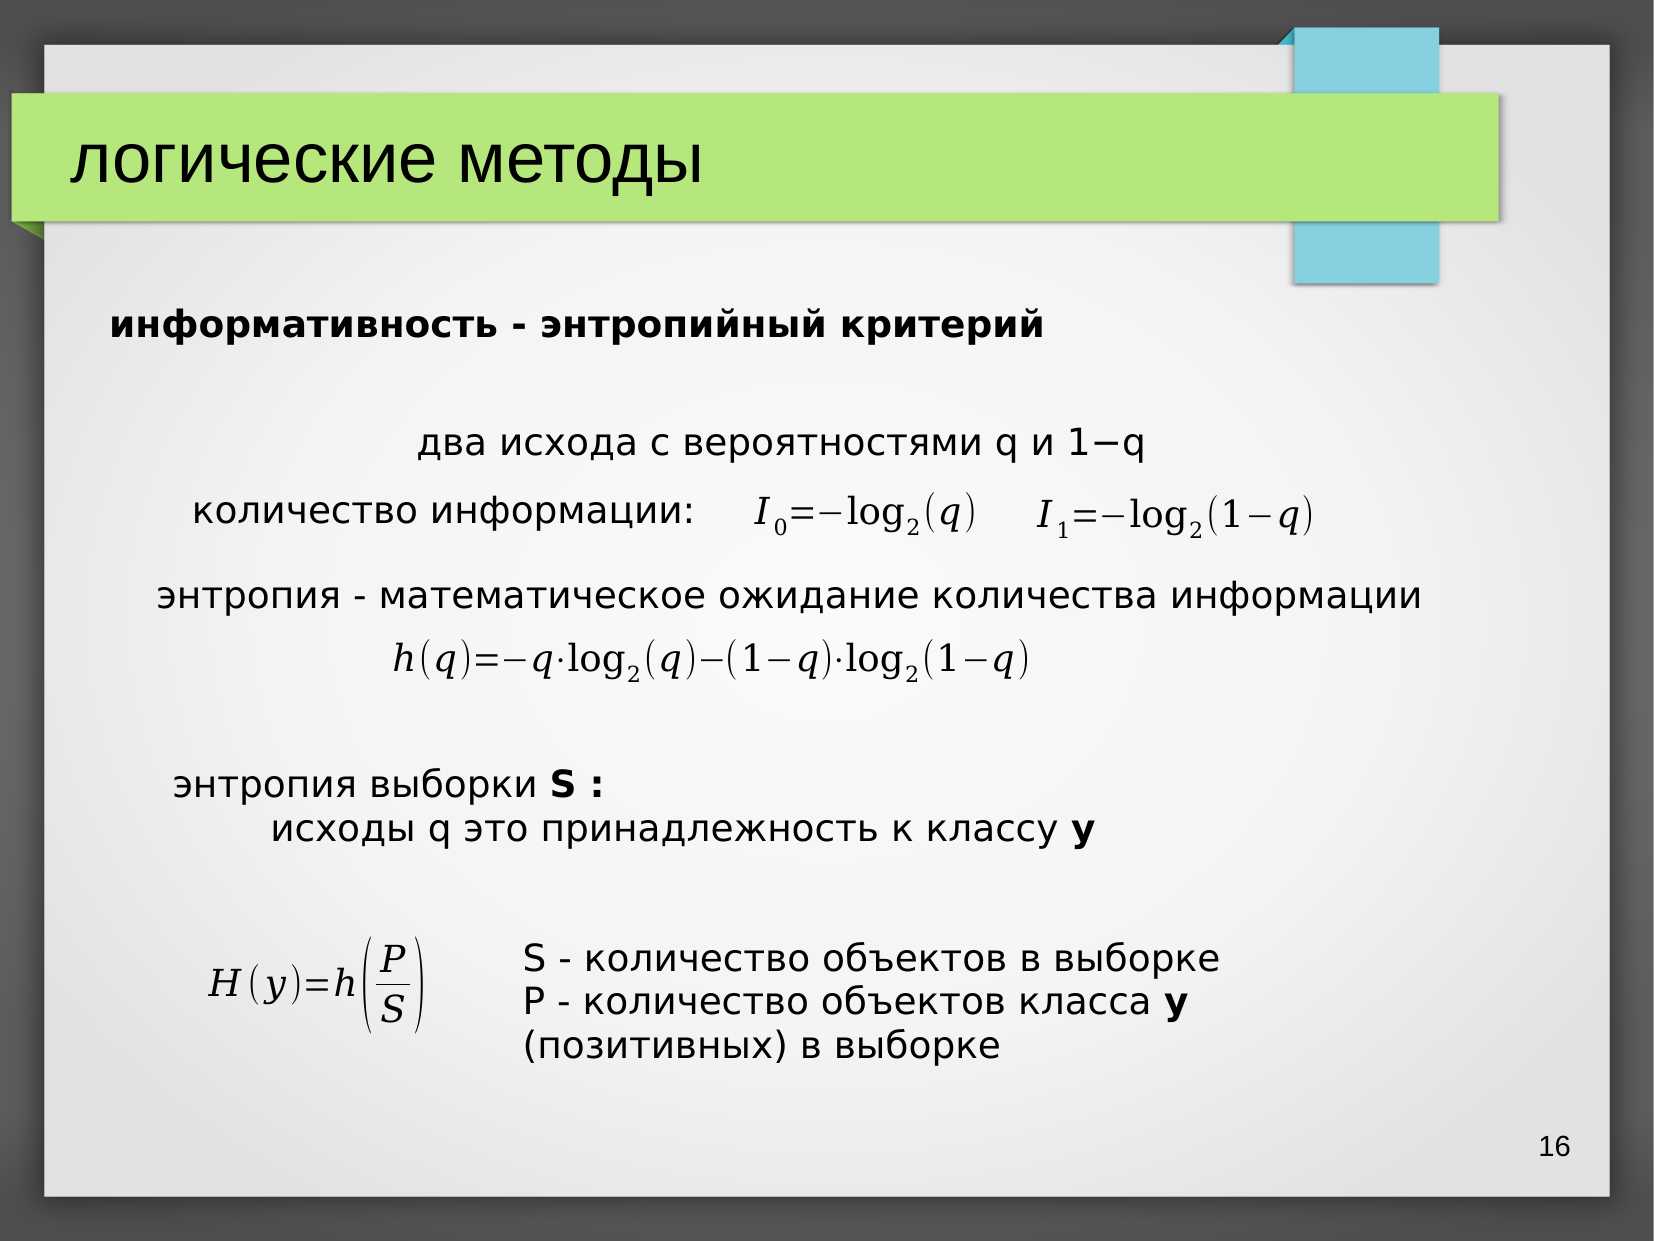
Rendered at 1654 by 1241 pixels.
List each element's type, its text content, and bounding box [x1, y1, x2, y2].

text_box S - количество объектов в выборке P - количество объектов класса y (позитивных) в выборке [507, 929, 1323, 1081]
title логические методы [70, 118, 1205, 199]
chart [1029, 492, 1321, 543]
text_box энтропия - математическое ожидание количества информации [141, 566, 1457, 628]
text_box два исхода с вероятностями q и 1−q [401, 413, 1162, 474]
chart [200, 933, 433, 1036]
text_box энтропия выборки S : исходы q это принадлежность к классу y [157, 755, 1548, 862]
text_box информативность - энтропийный критерий [94, 295, 1280, 356]
text_box количество информации: [177, 481, 711, 542]
chart [386, 637, 1036, 687]
chart [746, 490, 983, 541]
picture [0, 0, 1654, 1241]
